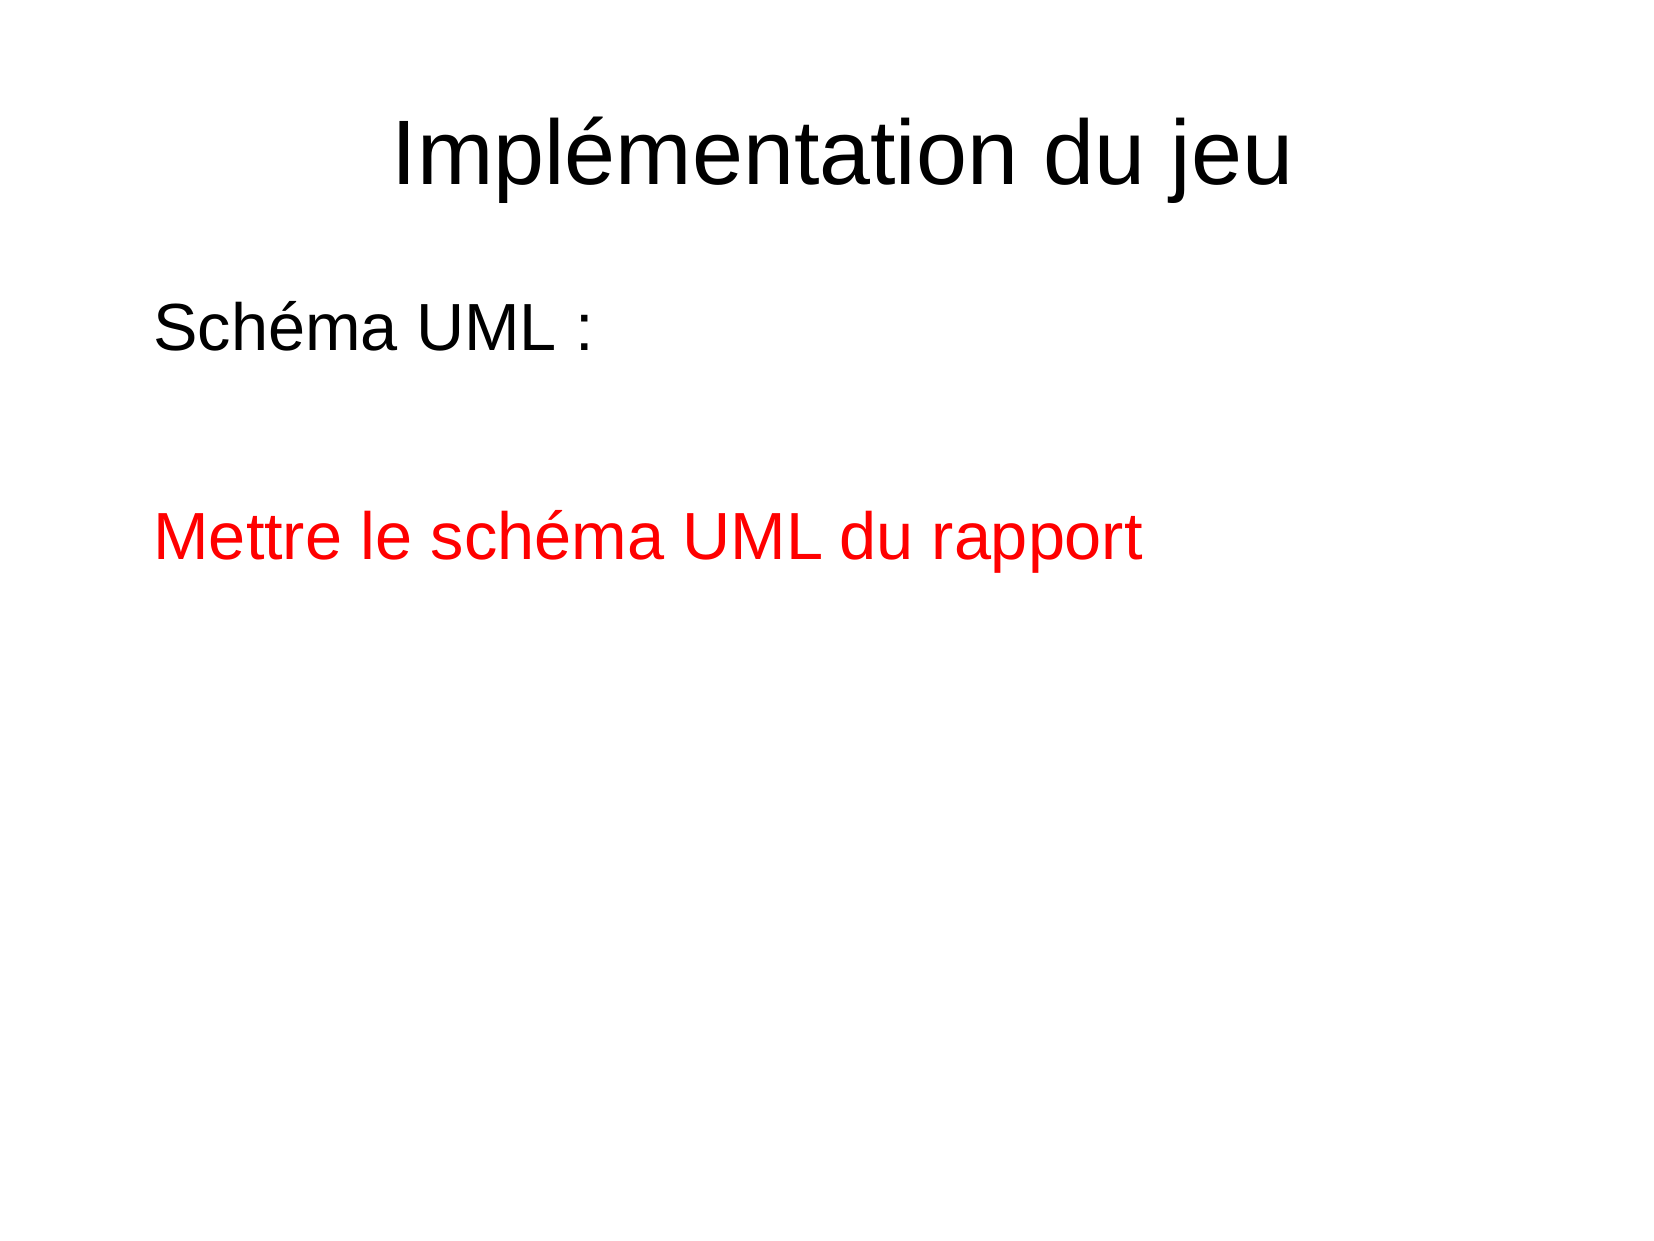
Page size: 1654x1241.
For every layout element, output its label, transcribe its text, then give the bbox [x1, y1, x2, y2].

title Implémentation du jeu [82, 49, 1571, 257]
list Schéma UML : Mettre le schéma UML du rapport [82, 290, 1571, 1109]
